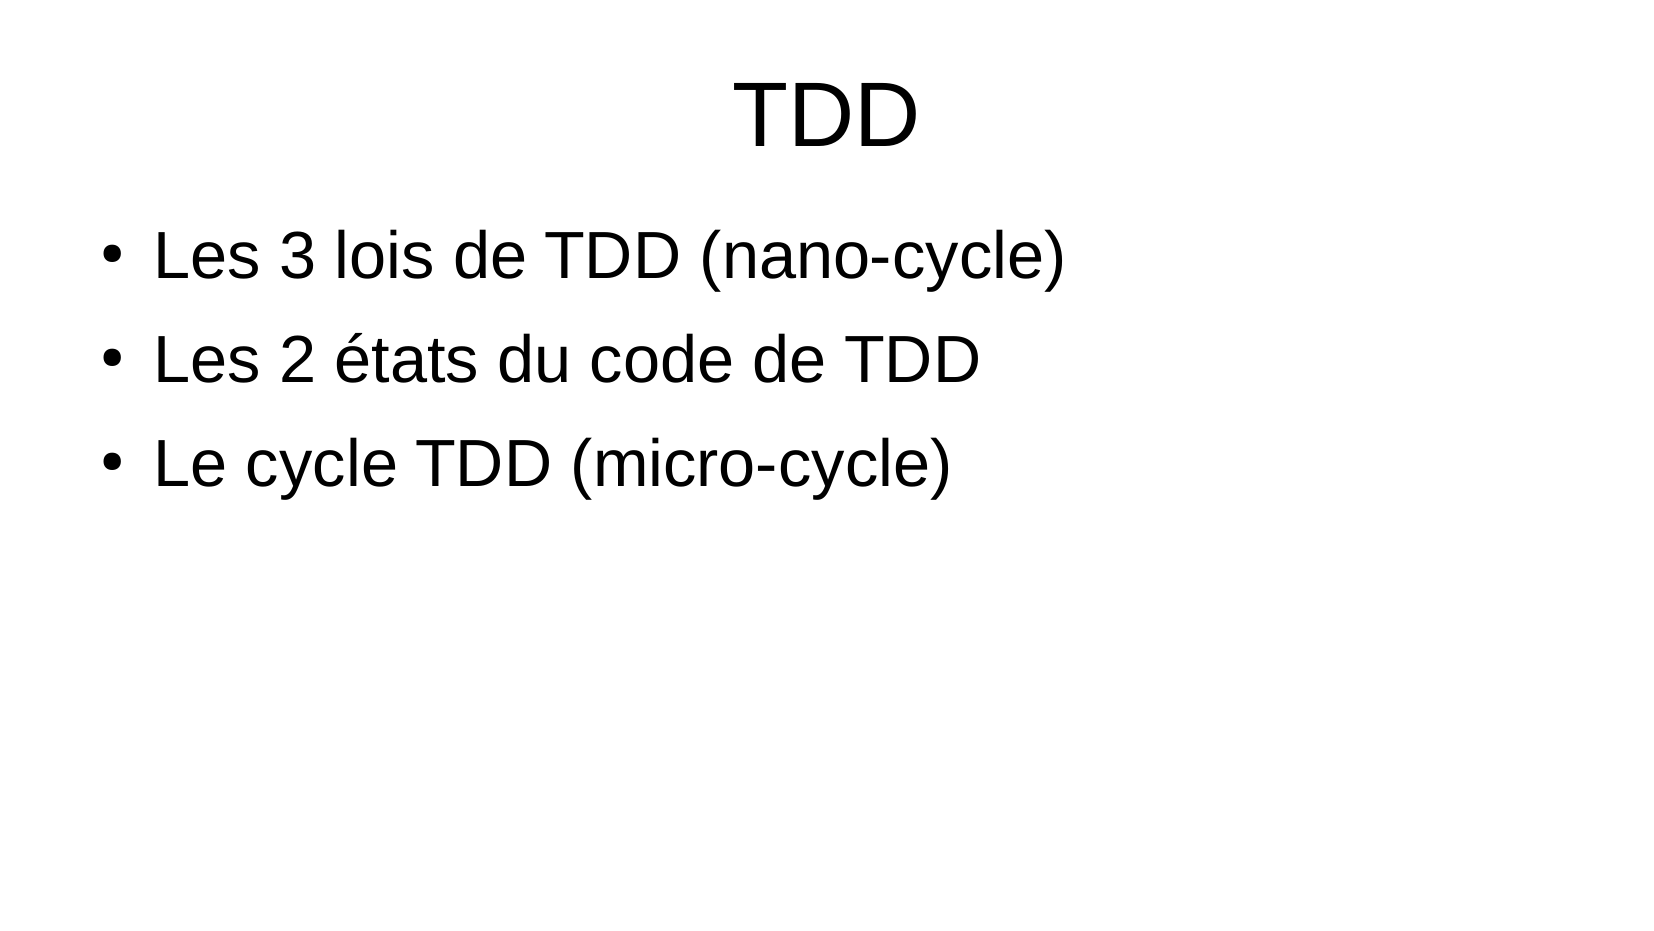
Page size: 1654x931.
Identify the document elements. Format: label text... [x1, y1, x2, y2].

list Les 3 lois de TDD (nano-cycle) Les 2 états du code de TDD Le cycle TDD (micro-cycle) [82, 217, 1571, 758]
title TDD [82, 37, 1571, 193]
